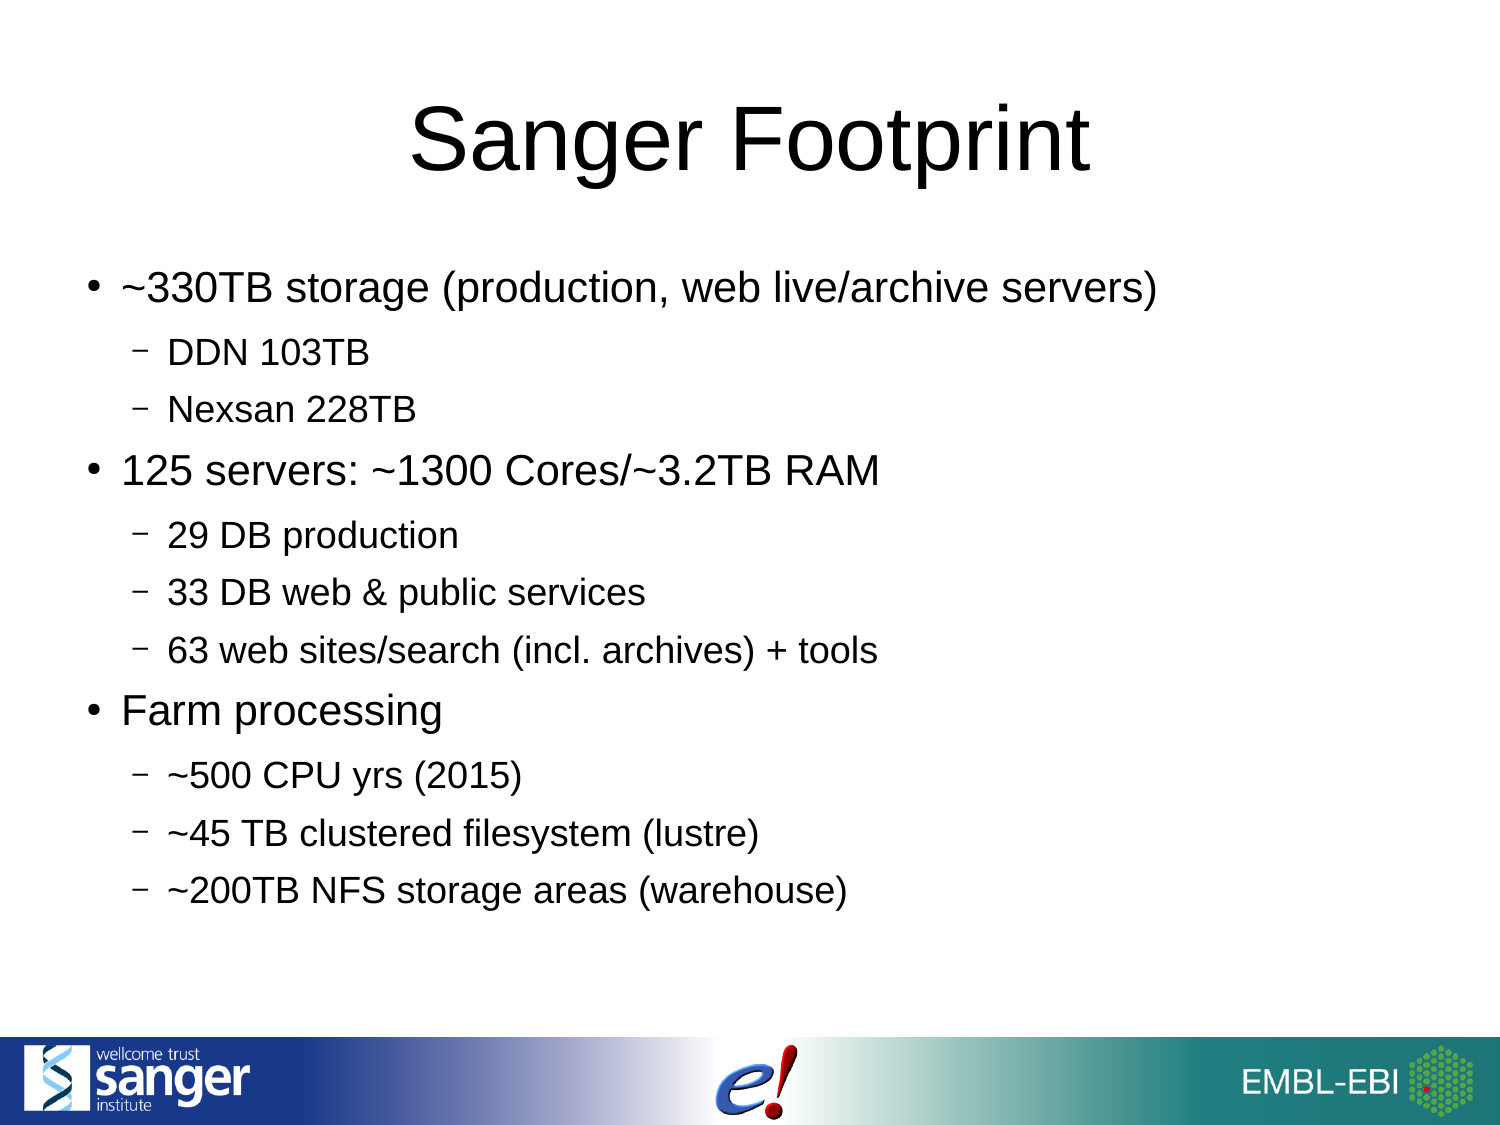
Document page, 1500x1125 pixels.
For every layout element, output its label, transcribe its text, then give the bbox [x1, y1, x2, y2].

picture [0, 1037, 1500, 1125]
title Sanger Footprint [75, 44, 1425, 233]
list ~330TB storage (production, web live/archive servers) DDN 103TB Nexsan 228TB 125 servers: ~1300 Cores/~3.2TB RAM 29 DB production 33 DB web & public services 63 web sites/search (incl. archives) + tools Farm processing ~500 CPU yrs (2015) ~45 TB clustered filesystem (lustre) ~200TB NFS storage areas (warehouse) [75, 263, 1395, 916]
